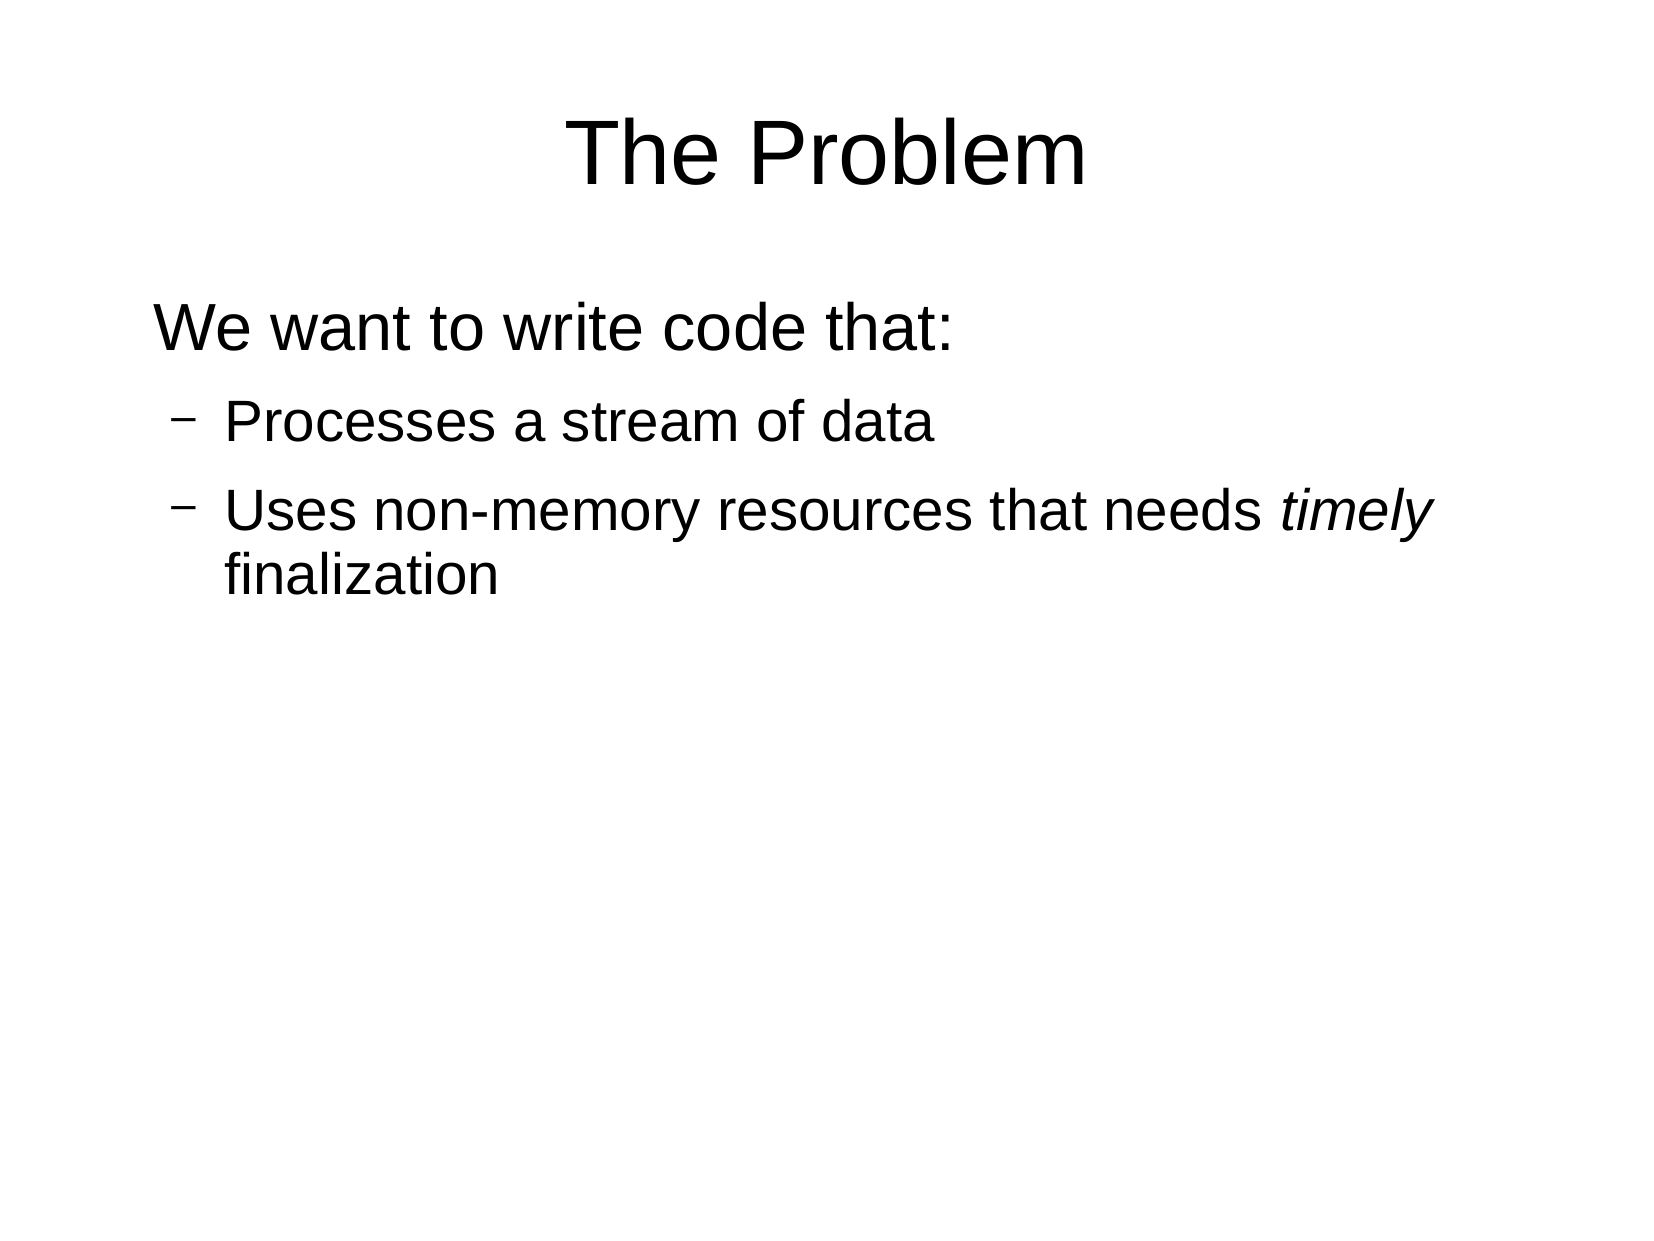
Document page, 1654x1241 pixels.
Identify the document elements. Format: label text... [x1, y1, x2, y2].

title The Problem [82, 49, 1571, 257]
list We want to write code that: Processes a stream of data Uses non-memory resources that needs timely finalization [82, 290, 1571, 1010]
